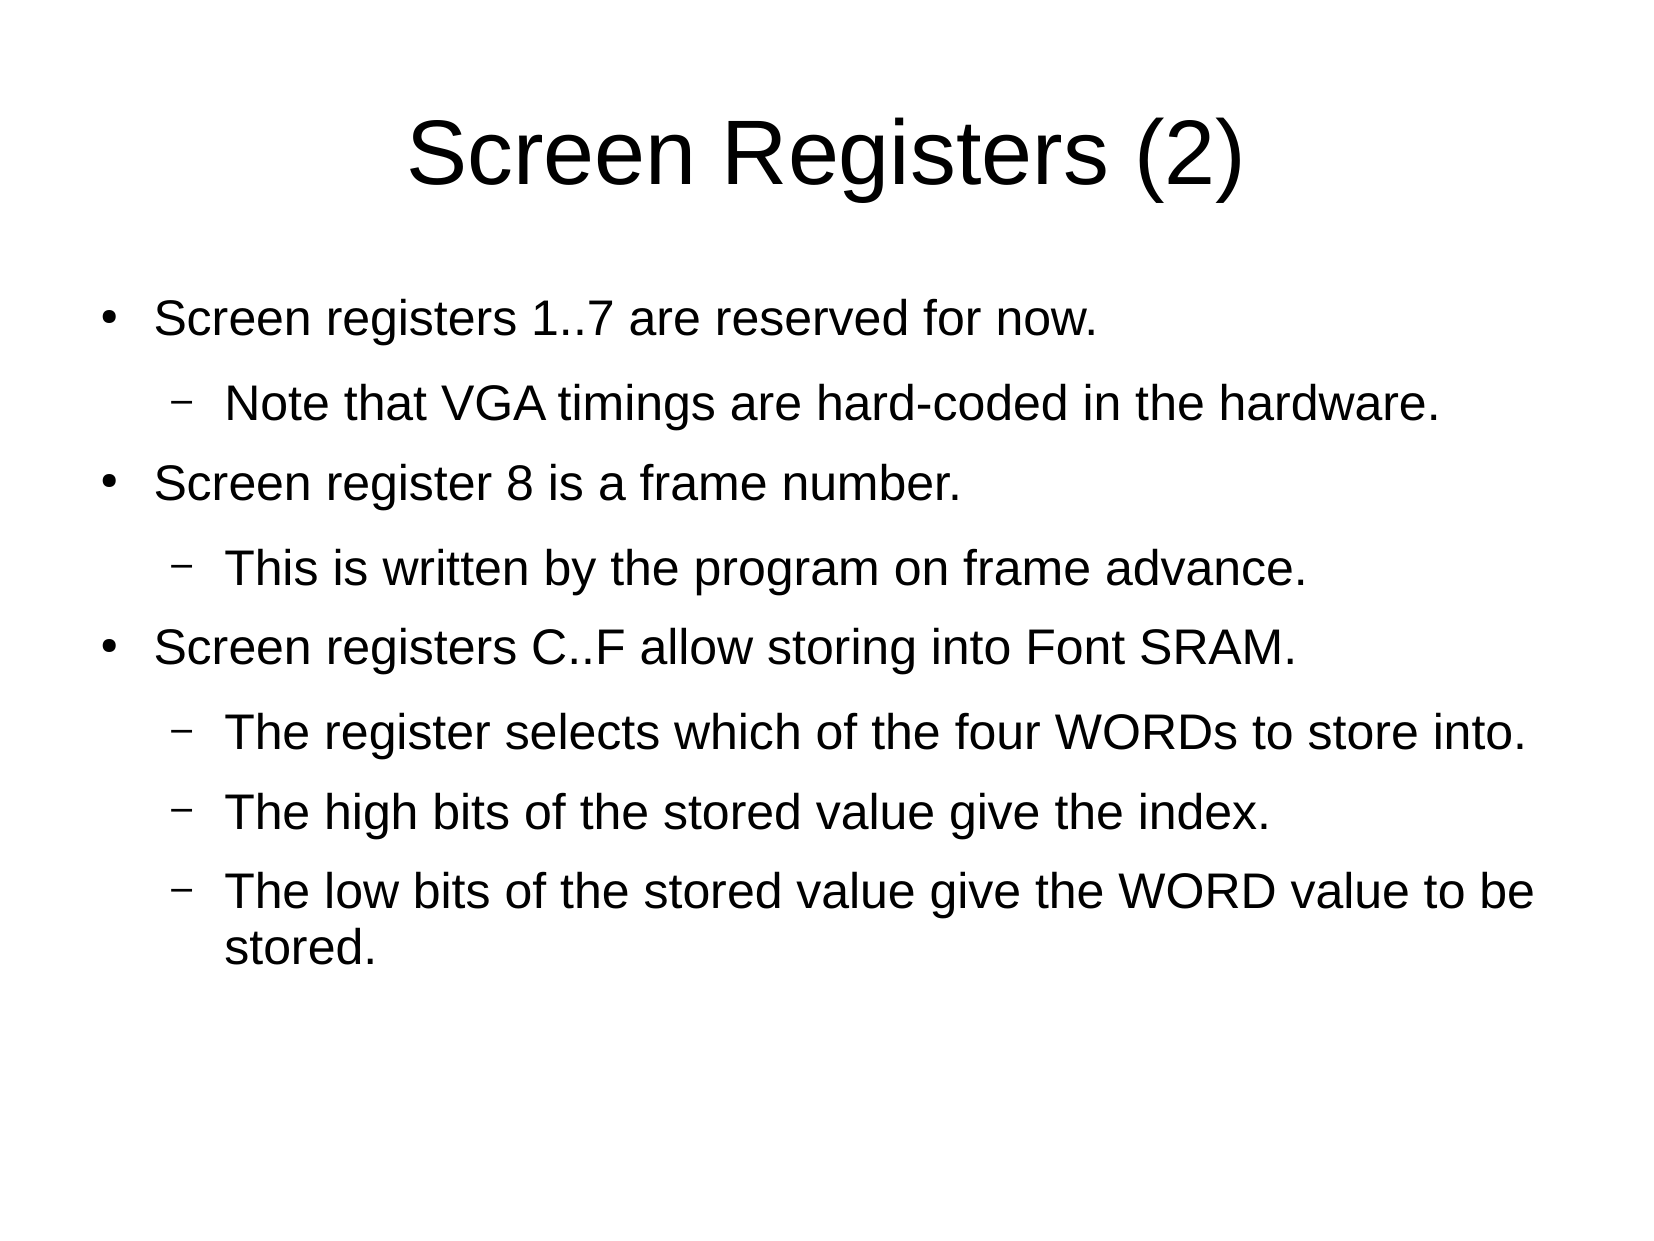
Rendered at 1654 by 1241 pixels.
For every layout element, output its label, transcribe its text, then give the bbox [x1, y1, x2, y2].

list Screen registers 1..7 are reserved for now. Note that VGA timings are hard-coded in the hardware. Screen register 8 is a frame number. This is written by the program on frame advance. Screen registers C..F allow storing into Font SRAM. The register selects which of the four WORDs to store into. The high bits of the stored value give the index. The low bits of the stored value give the WORD value to be stored. [82, 290, 1571, 1109]
title Screen Registers (2) [82, 49, 1571, 257]
